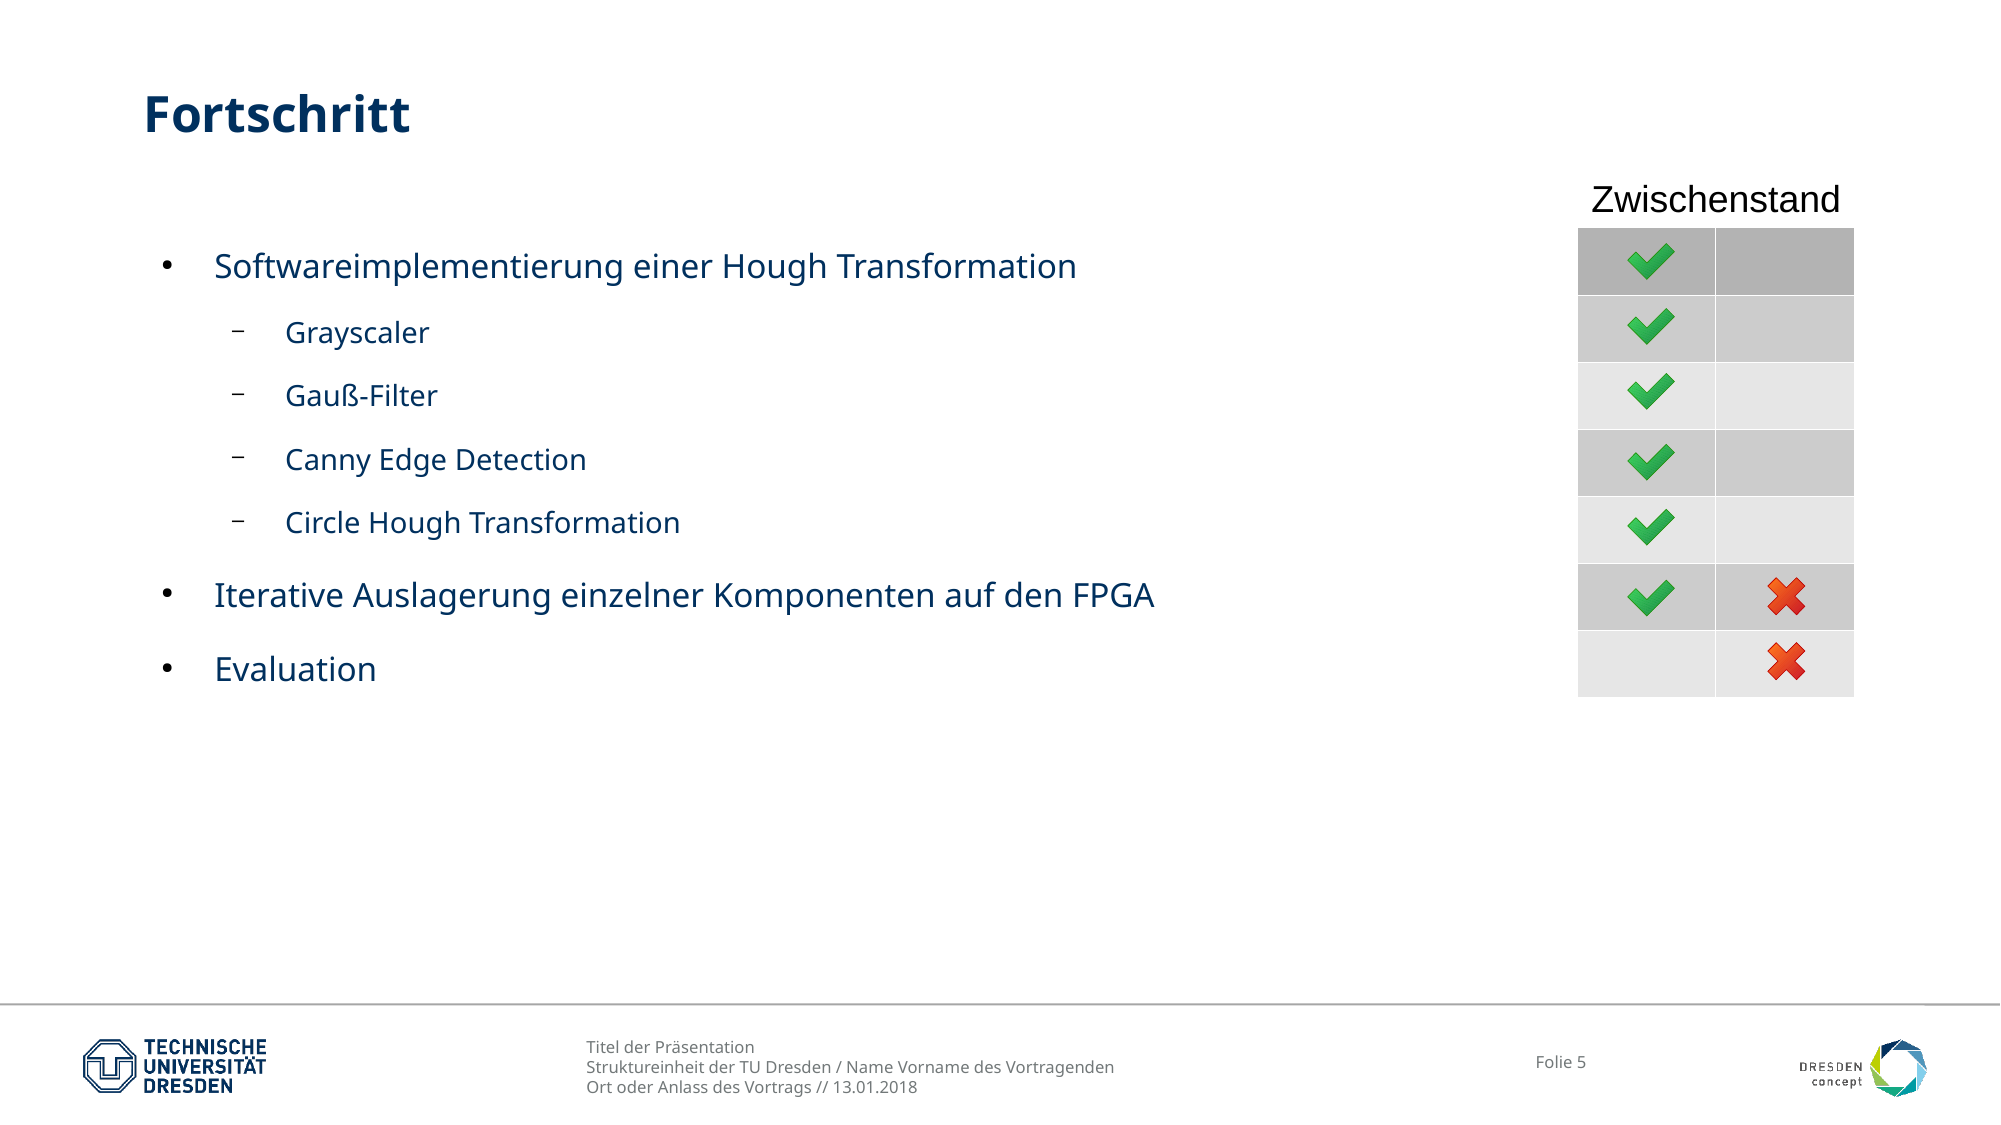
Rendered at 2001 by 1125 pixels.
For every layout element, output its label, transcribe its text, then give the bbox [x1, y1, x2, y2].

picture [1618, 227, 1684, 423]
text_box Zwischenstand [1576, 171, 1861, 229]
title Fortschritt [143, 56, 1880, 169]
picture [1618, 564, 1684, 630]
picture [1753, 563, 1819, 694]
table_header [1716, 229, 1854, 243]
picture [83, 1039, 266, 1093]
list Softwareimplementierung einer Hough Transformation Grayscaler Gauß-Filter Canny Edge Detection Circle Hough Transformation Iterative Auslagerung einzelner Komponenten auf den FPGA Evaluation [143, 243, 1880, 957]
picture [1800, 1039, 1927, 1097]
table_header [1578, 229, 1618, 243]
table_header [1684, 229, 1715, 243]
picture [1618, 428, 1684, 559]
